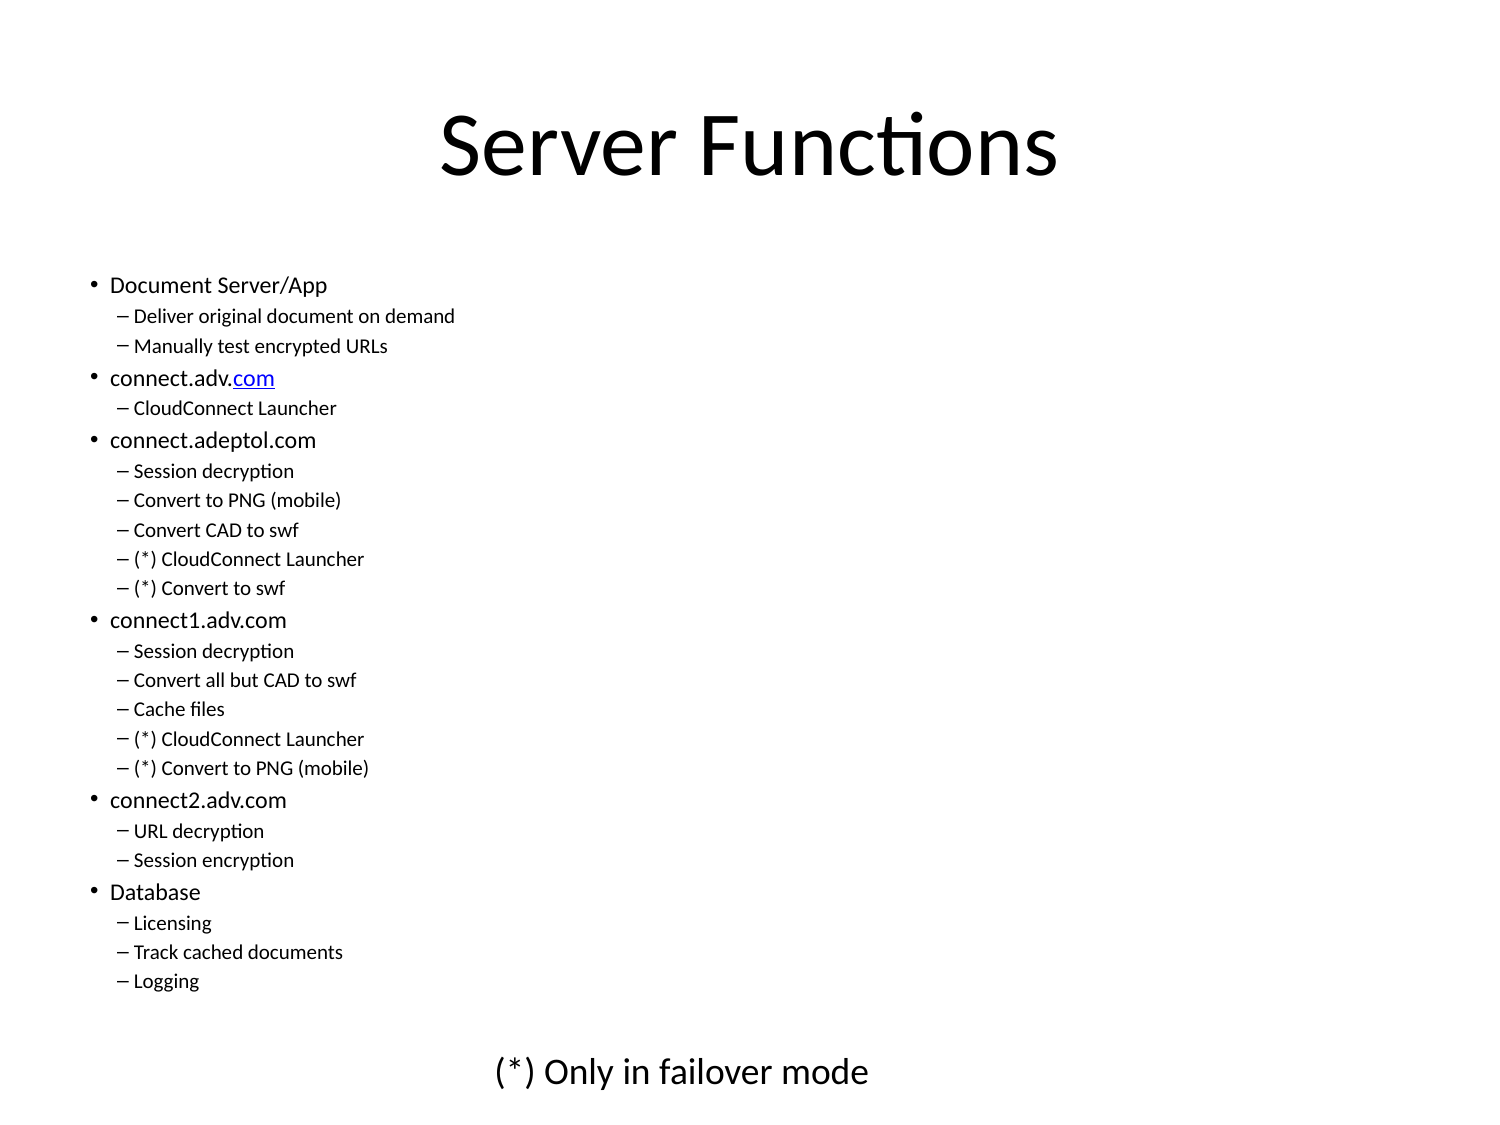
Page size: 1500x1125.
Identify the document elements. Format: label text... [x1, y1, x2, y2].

text_box (*) Only in failover mode [479, 1039, 885, 1100]
title Server Functions [75, 45, 1425, 233]
list Document Server/App Deliver original document on demand Manually test encrypted URLs connect.adv.com CloudConnect Launcher connect.adeptol.com Session decryption Convert to PNG (mobile) Convert CAD to swf (*) CloudConnect Launcher (*) Convert to swf connect1.adv.com Session decryption Convert all but CAD to swf Cache files (*) CloudConnect Launcher (*) Convert to PNG (mobile) connect2.adv.com URL decryption Session encryption Database Licensing Track cached documents Logging [75, 262, 1425, 1005]
